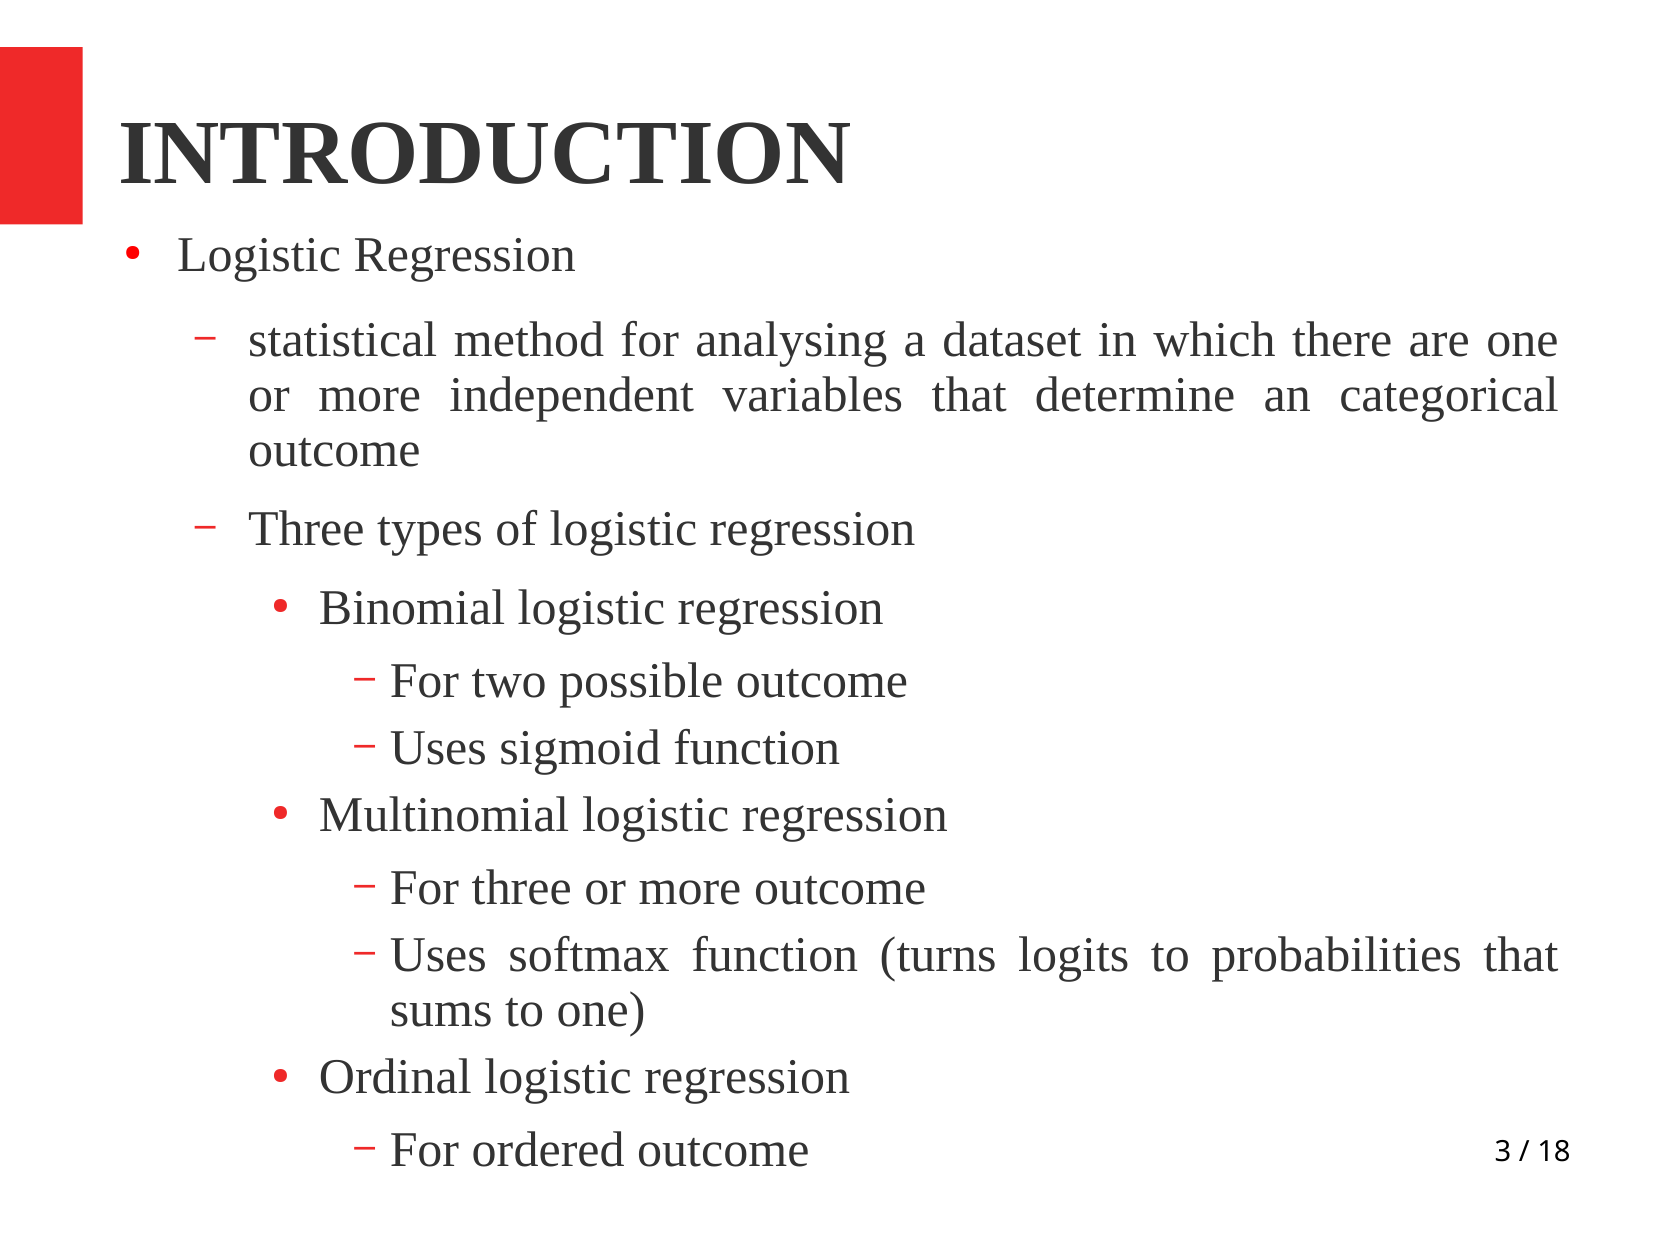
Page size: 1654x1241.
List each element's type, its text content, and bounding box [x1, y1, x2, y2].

title INTRODUCTION [118, 49, 1571, 257]
list Logistic Regression statistical method for analysing a dataset in which there are one or more independent variables that determine an categorical outcome Three types of logistic regression Binomial logistic regression For two possible outcome Uses sigmoid function Multinomial logistic regression For three or more outcome Uses softmax function (turns logits to probabilities that sums to one) Ordinal logistic regression For ordered outcome [106, 226, 1561, 1156]
